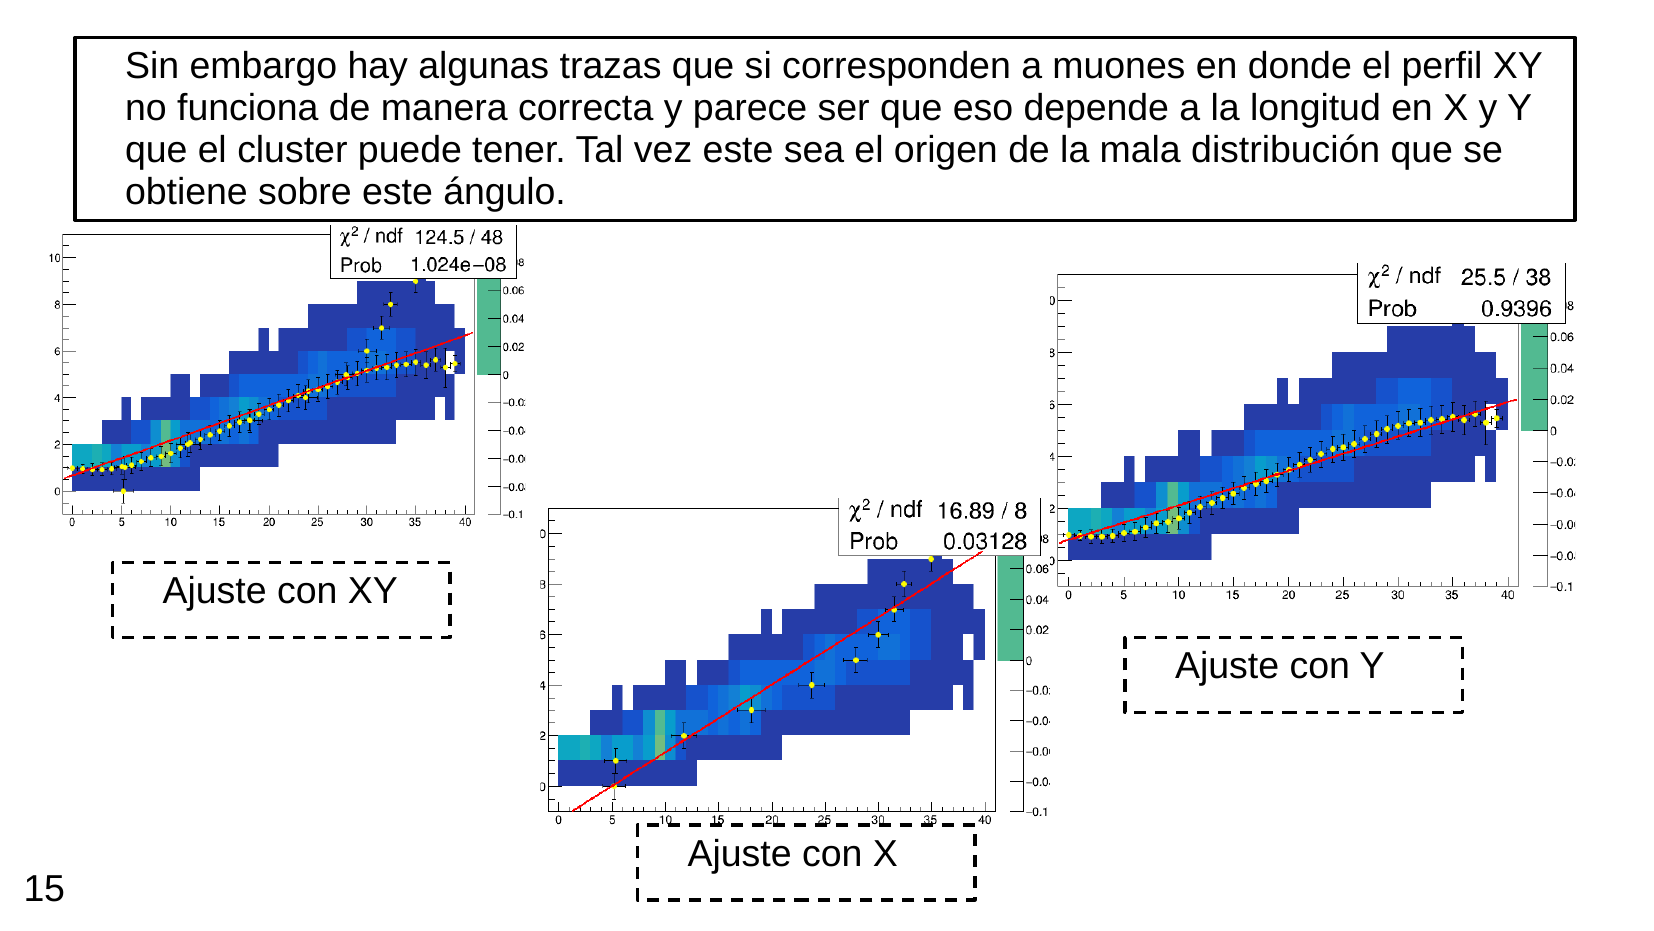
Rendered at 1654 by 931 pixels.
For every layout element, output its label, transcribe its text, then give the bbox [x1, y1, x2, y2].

text_box <number> [8, 860, 638, 931]
text_box Ajuste con Y [1125, 637, 1463, 713]
picture [37, 225, 526, 527]
picture [540, 263, 1576, 826]
text_box Ajuste con X [637, 825, 976, 901]
text_box Ajuste con XY [112, 562, 451, 638]
text_box Sin embargo hay algunas trazas que si corresponden a muones en donde el perfil XY no funciona de manera correcta y parece ser que eso depende a la longitud en X y Y que el cluster puede tener. Tal vez este sea el origen de la mala distribución que se obtiene sobre este ángulo. [75, 37, 1576, 221]
